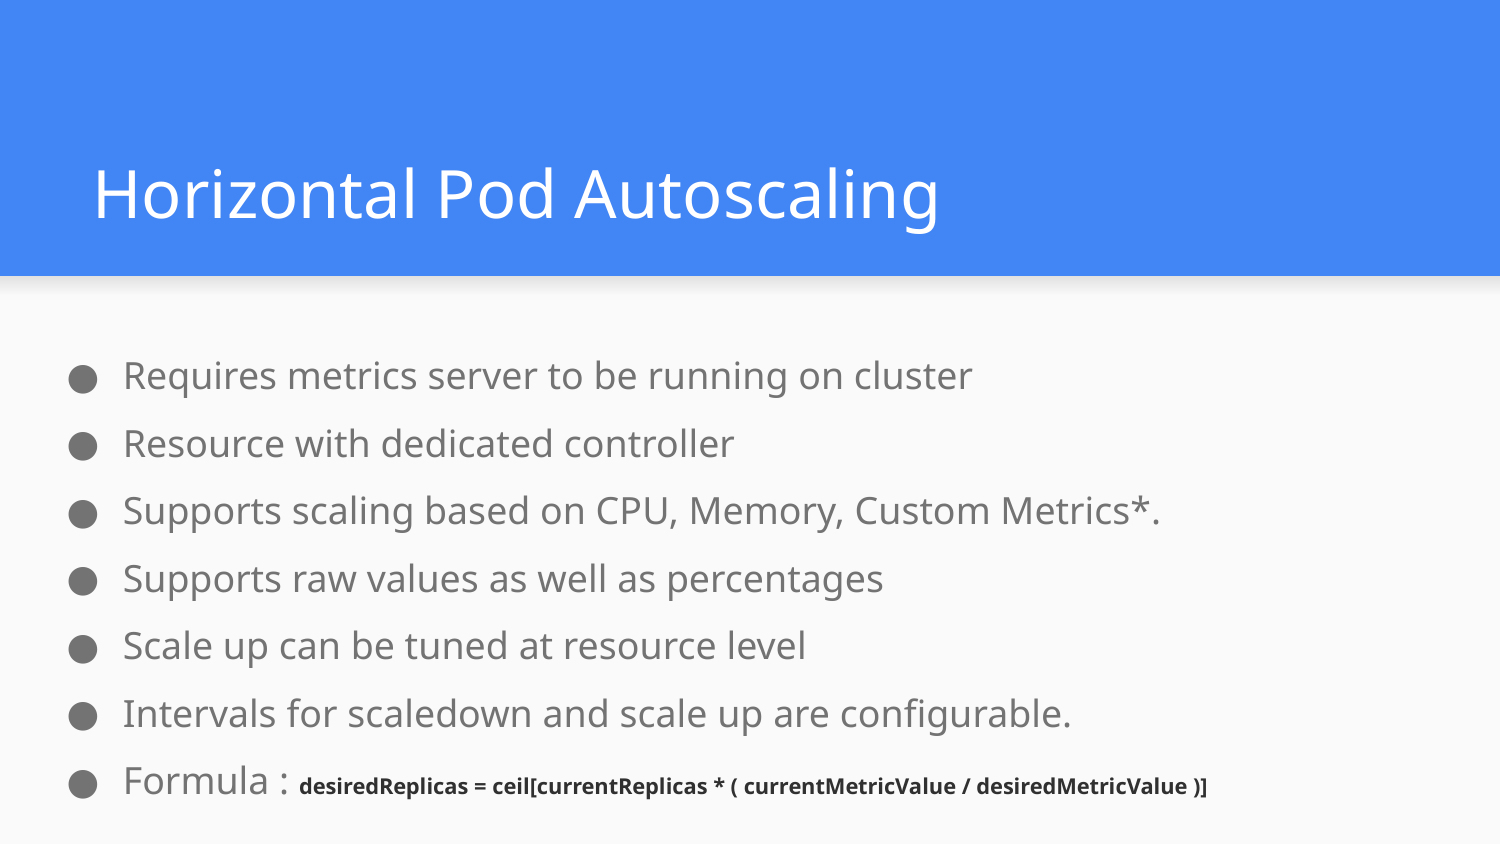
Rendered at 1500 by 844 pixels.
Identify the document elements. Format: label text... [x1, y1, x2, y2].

title Horizontal Pod Autoscaling [77, 121, 1427, 248]
list Requires metrics server to be running on cluster Resource with dedicated controller Supports scaling based on CPU, Memory, Custom Metrics*. Supports raw values as well as percentages Scale up can be tuned at resource level Intervals for scaledown and scale up are configurable. Formula : desiredReplicas = ceil[currentReplicas * ( currentMetricValue / desiredMetricValue )] [32, 314, 1463, 760]
